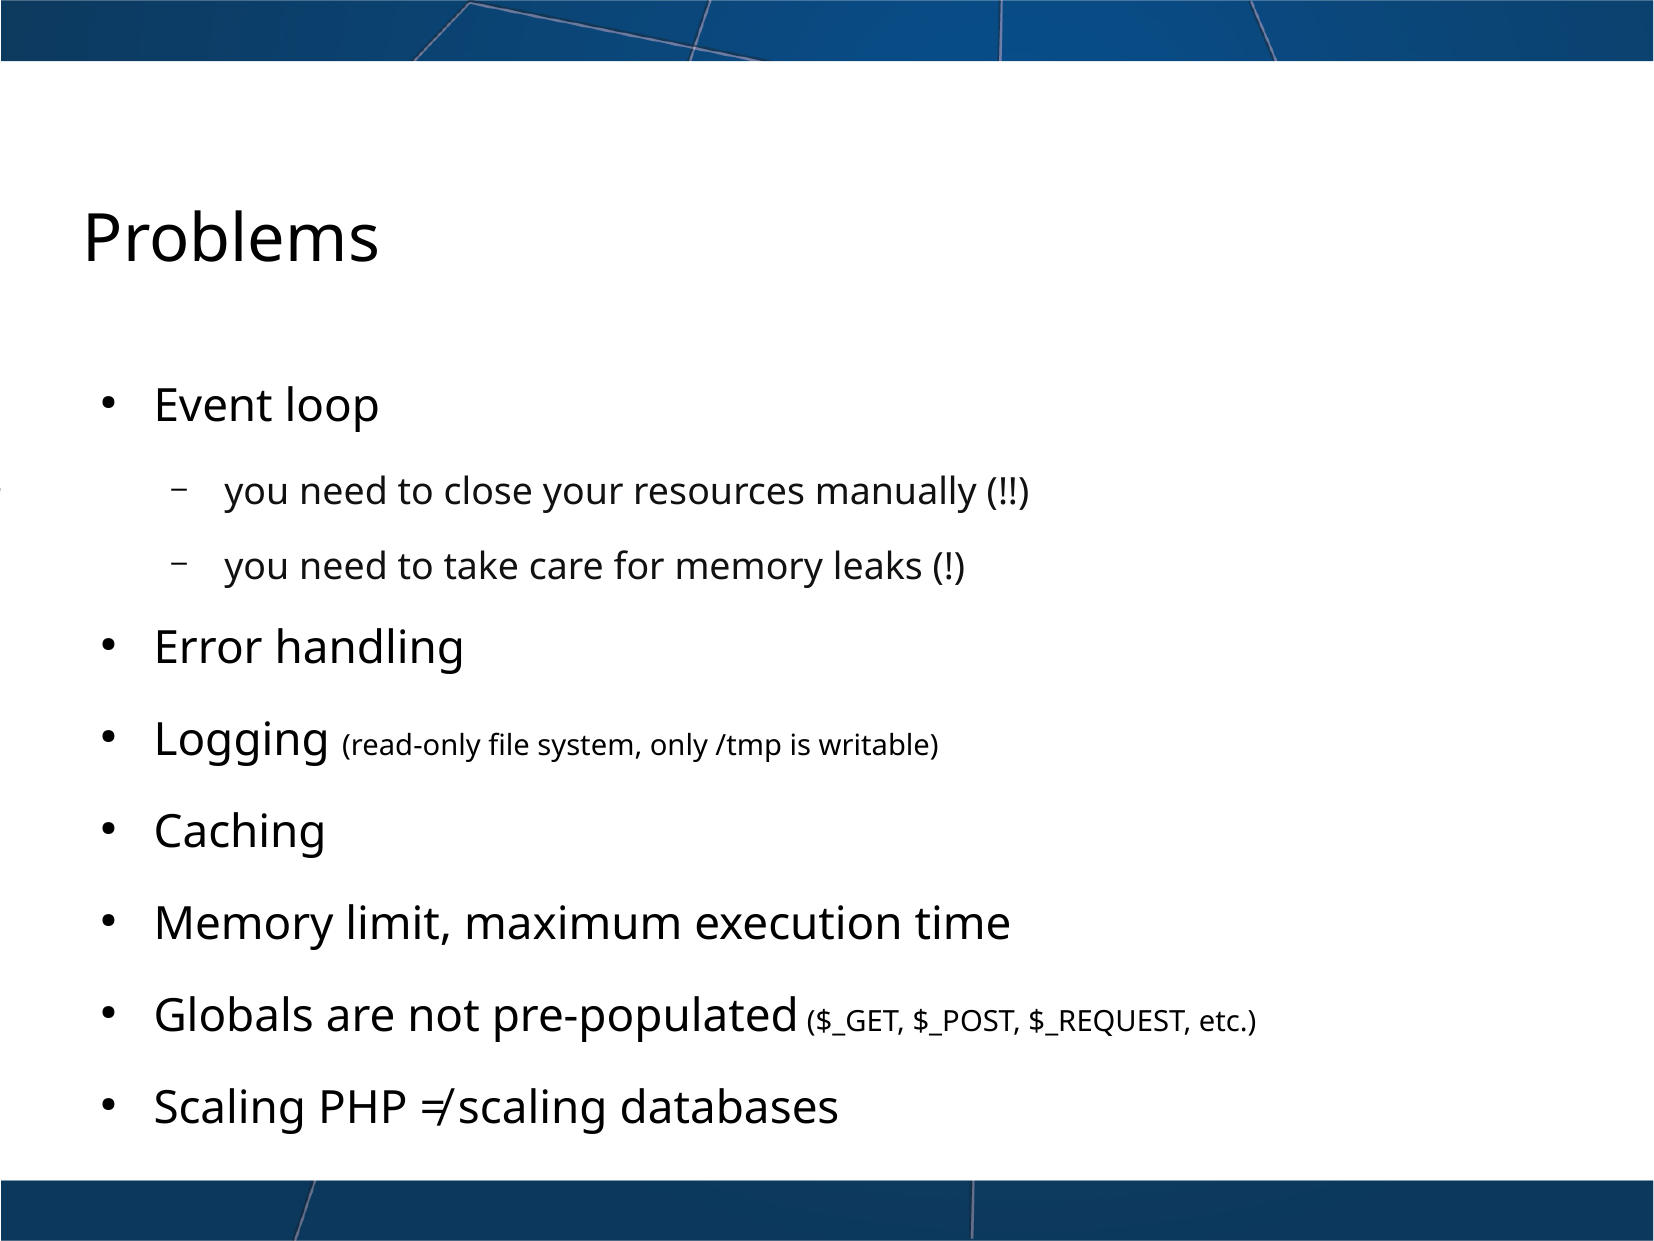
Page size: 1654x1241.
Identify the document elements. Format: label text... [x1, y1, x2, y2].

picture [0, 0, 1654, 1241]
title Problems [82, 139, 1571, 332]
list Event loop you need to close your resources manually (!!) you need to take care for memory leaks (!) Error handling Logging (read-only file system, only /tmp is writable) Caching Memory limit, maximum execution time Globals are not pre-populated ($_GET, $_POST, $_REQUEST, etc.) Scaling PHP ≠ scaling databases [82, 372, 1571, 1141]
